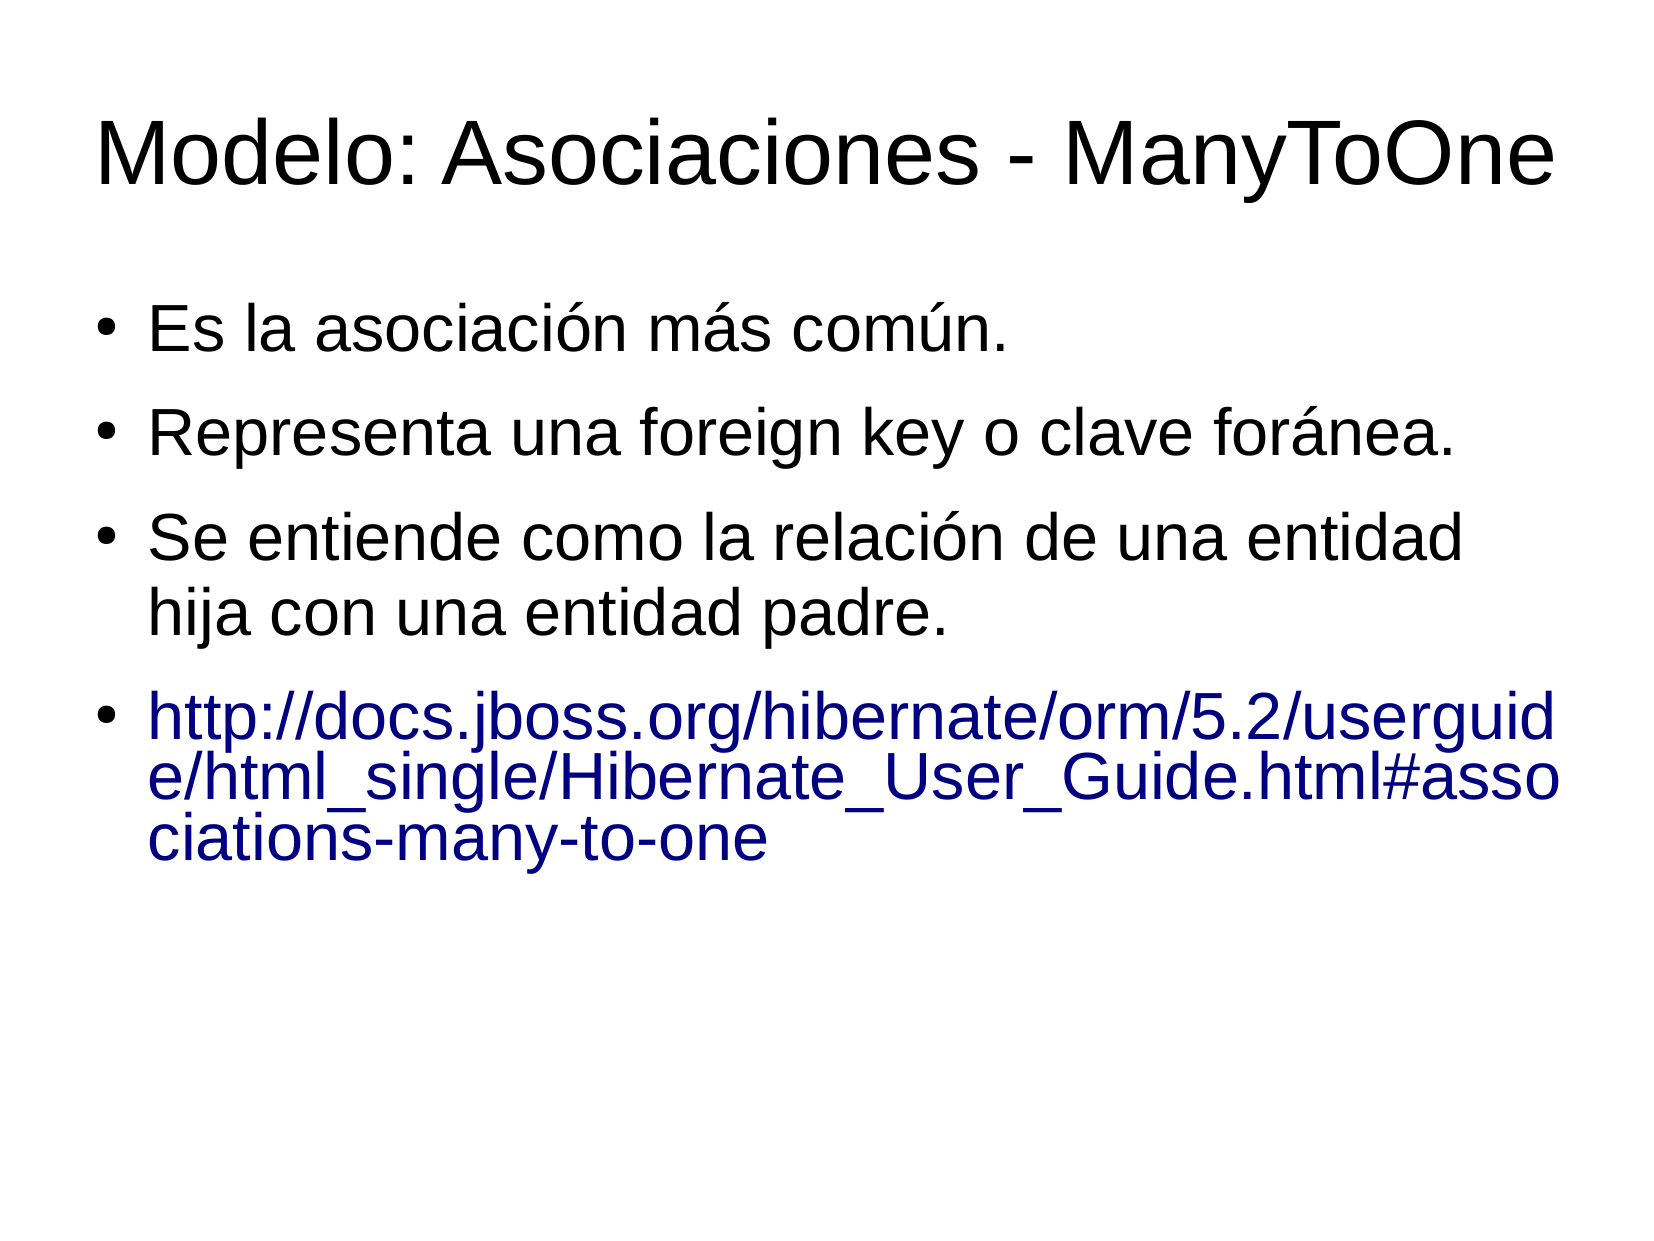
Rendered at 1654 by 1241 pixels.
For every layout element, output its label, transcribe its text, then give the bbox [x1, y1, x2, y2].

title Modelo: Asociaciones - ManyToOne [82, 49, 1571, 257]
list Es la asociación más común. Representa una foreign key o clave foránea. Se entiende como la relación de una entidad hija con una entidad padre. http://docs.jboss.org/hibernate/orm/5.2/userguide/html_single/Hibernate_User_Guide.html#associations-many-to-one [76, 291, 1565, 1110]
